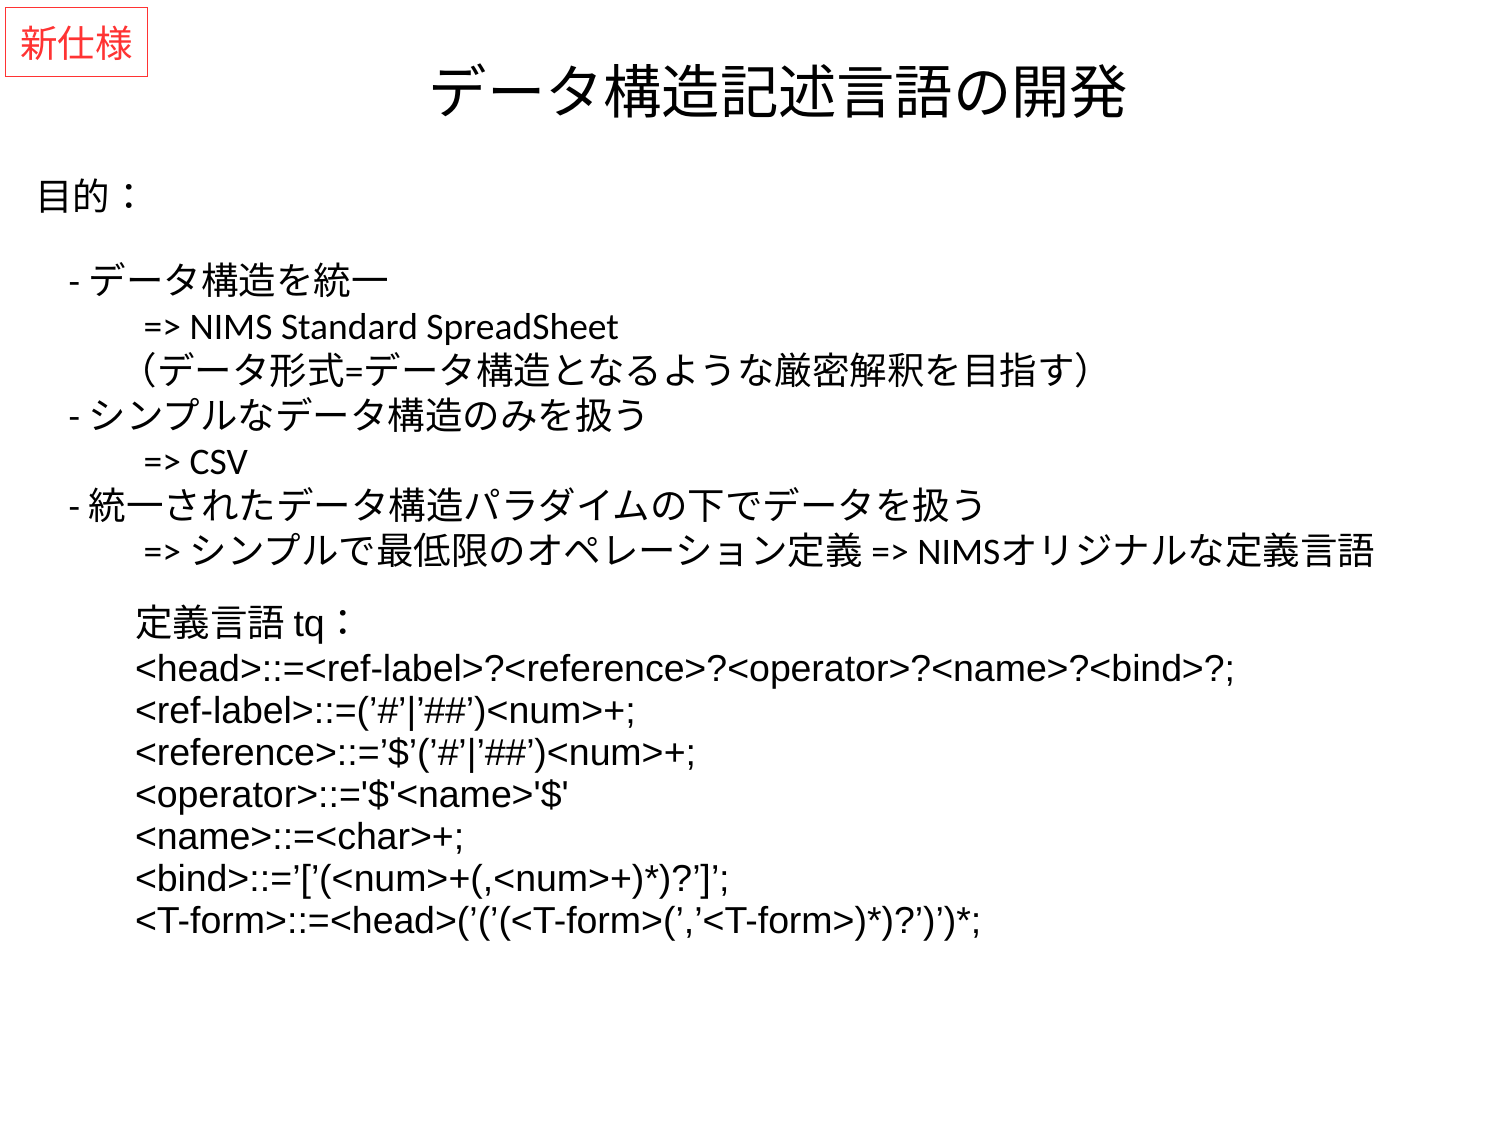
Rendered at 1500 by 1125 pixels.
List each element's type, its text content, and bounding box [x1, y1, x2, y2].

text_box データ構造記述言語の開発 [414, 48, 1143, 134]
text_box 定義言語 tq： <head>::=<ref-label>?<reference>?<operator>?<name>?<bind>?; <ref-label>::=(’#’|’##’)<num>+; <reference>::=’$’(’#’|’##’)<num>+; <operator>::='$'<name>'$' <name>::=<char>+; <bind>::=’[’(<num>+(,<num>+)*)?’]’; <T-form>::=<head>(’(’(<T-form>(’,’<T-form>)*)?’)’)*; [120, 585, 1252, 1016]
text_box 目的： [20, 165, 163, 226]
text_box - データ構造を統一 => NIMS Standard SpreadSheet （データ形式=データ構造となるような厳密解釈を目指す） - シンプルなデータ構造のみを扱う => CSV - 統一されたデータ構造パラダイムの下でデータを扱う => シンプルで最低限のオペレーション定義 => NIMSオリジナルな定義言語 [53, 249, 1399, 580]
text_box 新仕様 [5, 7, 148, 70]
